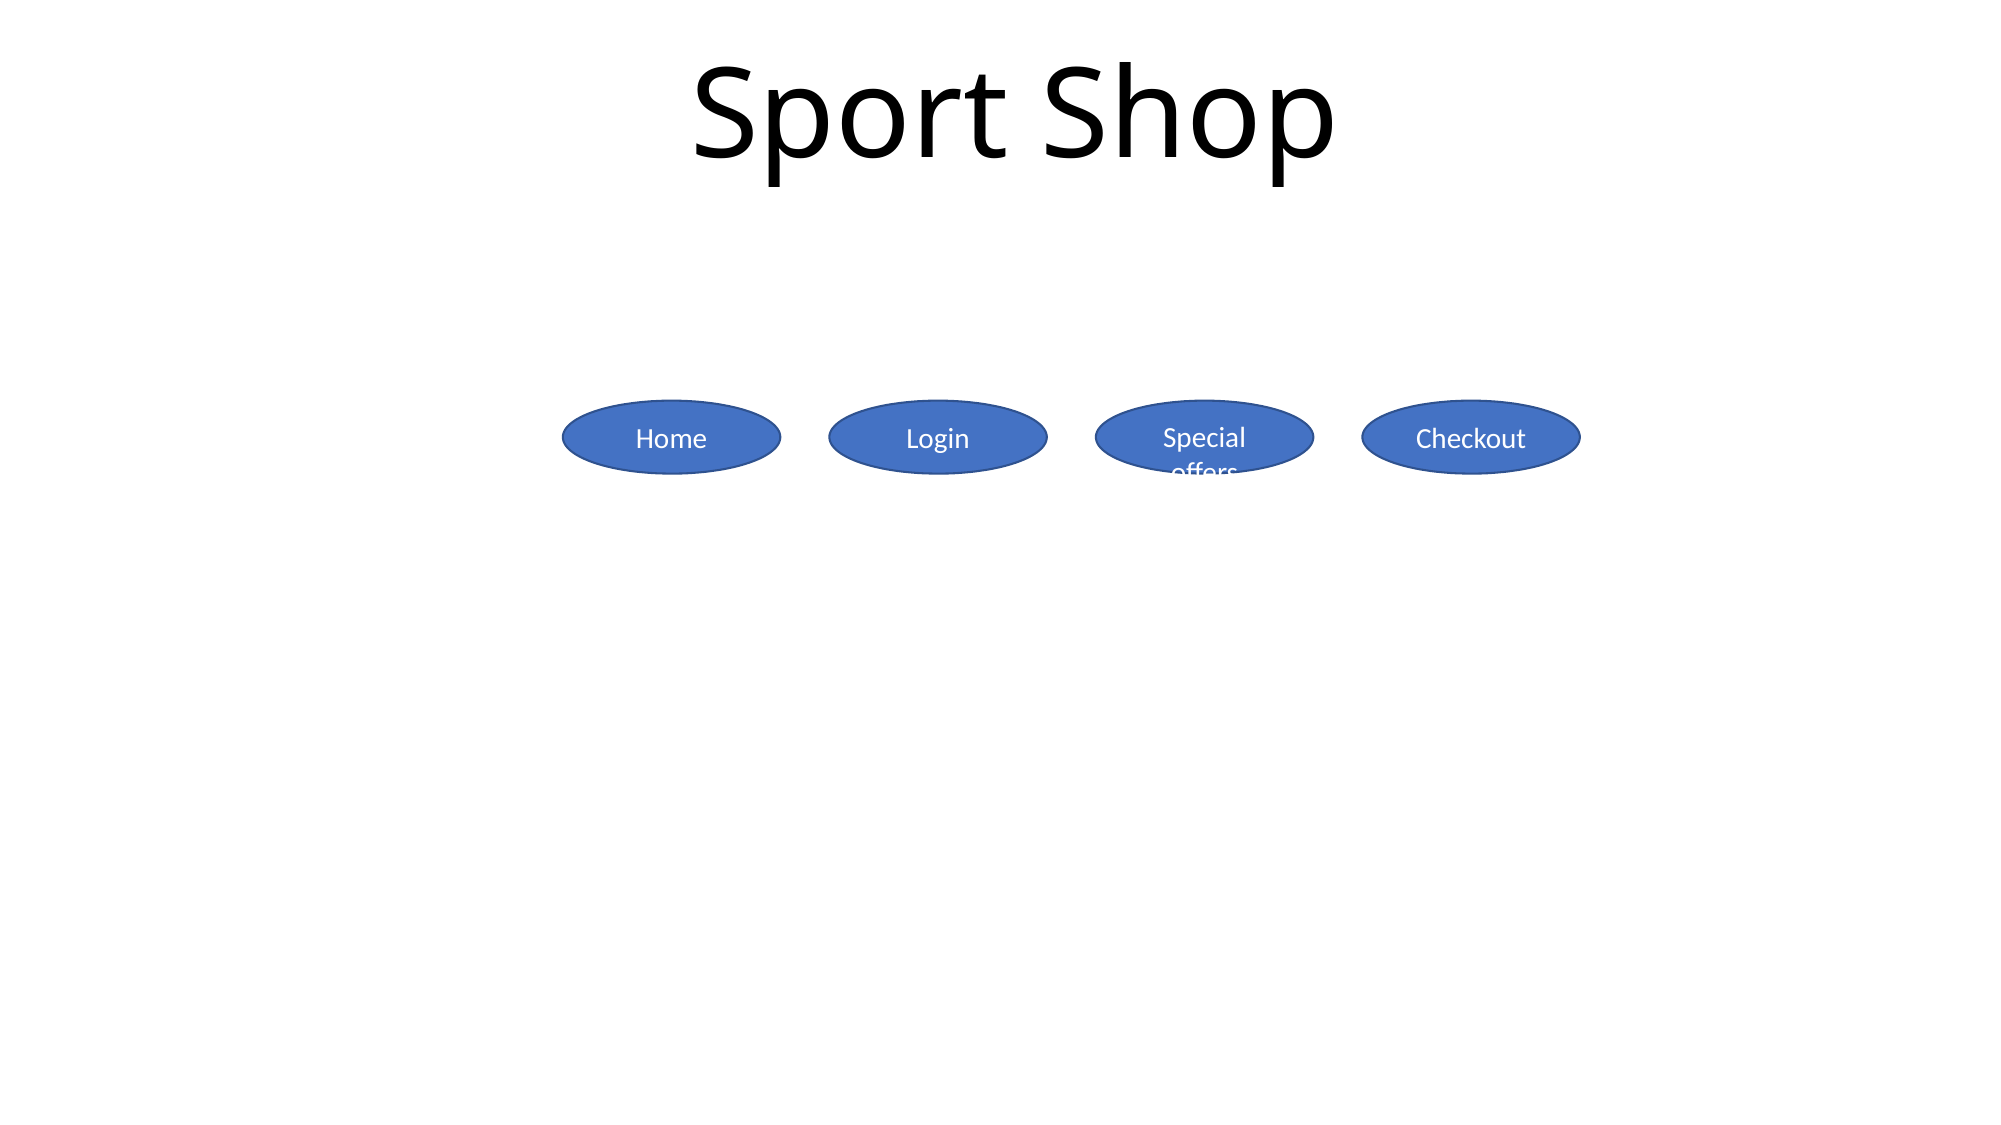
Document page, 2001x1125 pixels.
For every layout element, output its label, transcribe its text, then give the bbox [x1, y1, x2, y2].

text_box Checkout [1362, 400, 1580, 474]
text_box Special offers [1095, 400, 1314, 474]
text_box Login [829, 400, 1047, 474]
title Sport Shop [265, 0, 1766, 192]
text_box Home [562, 400, 781, 474]
